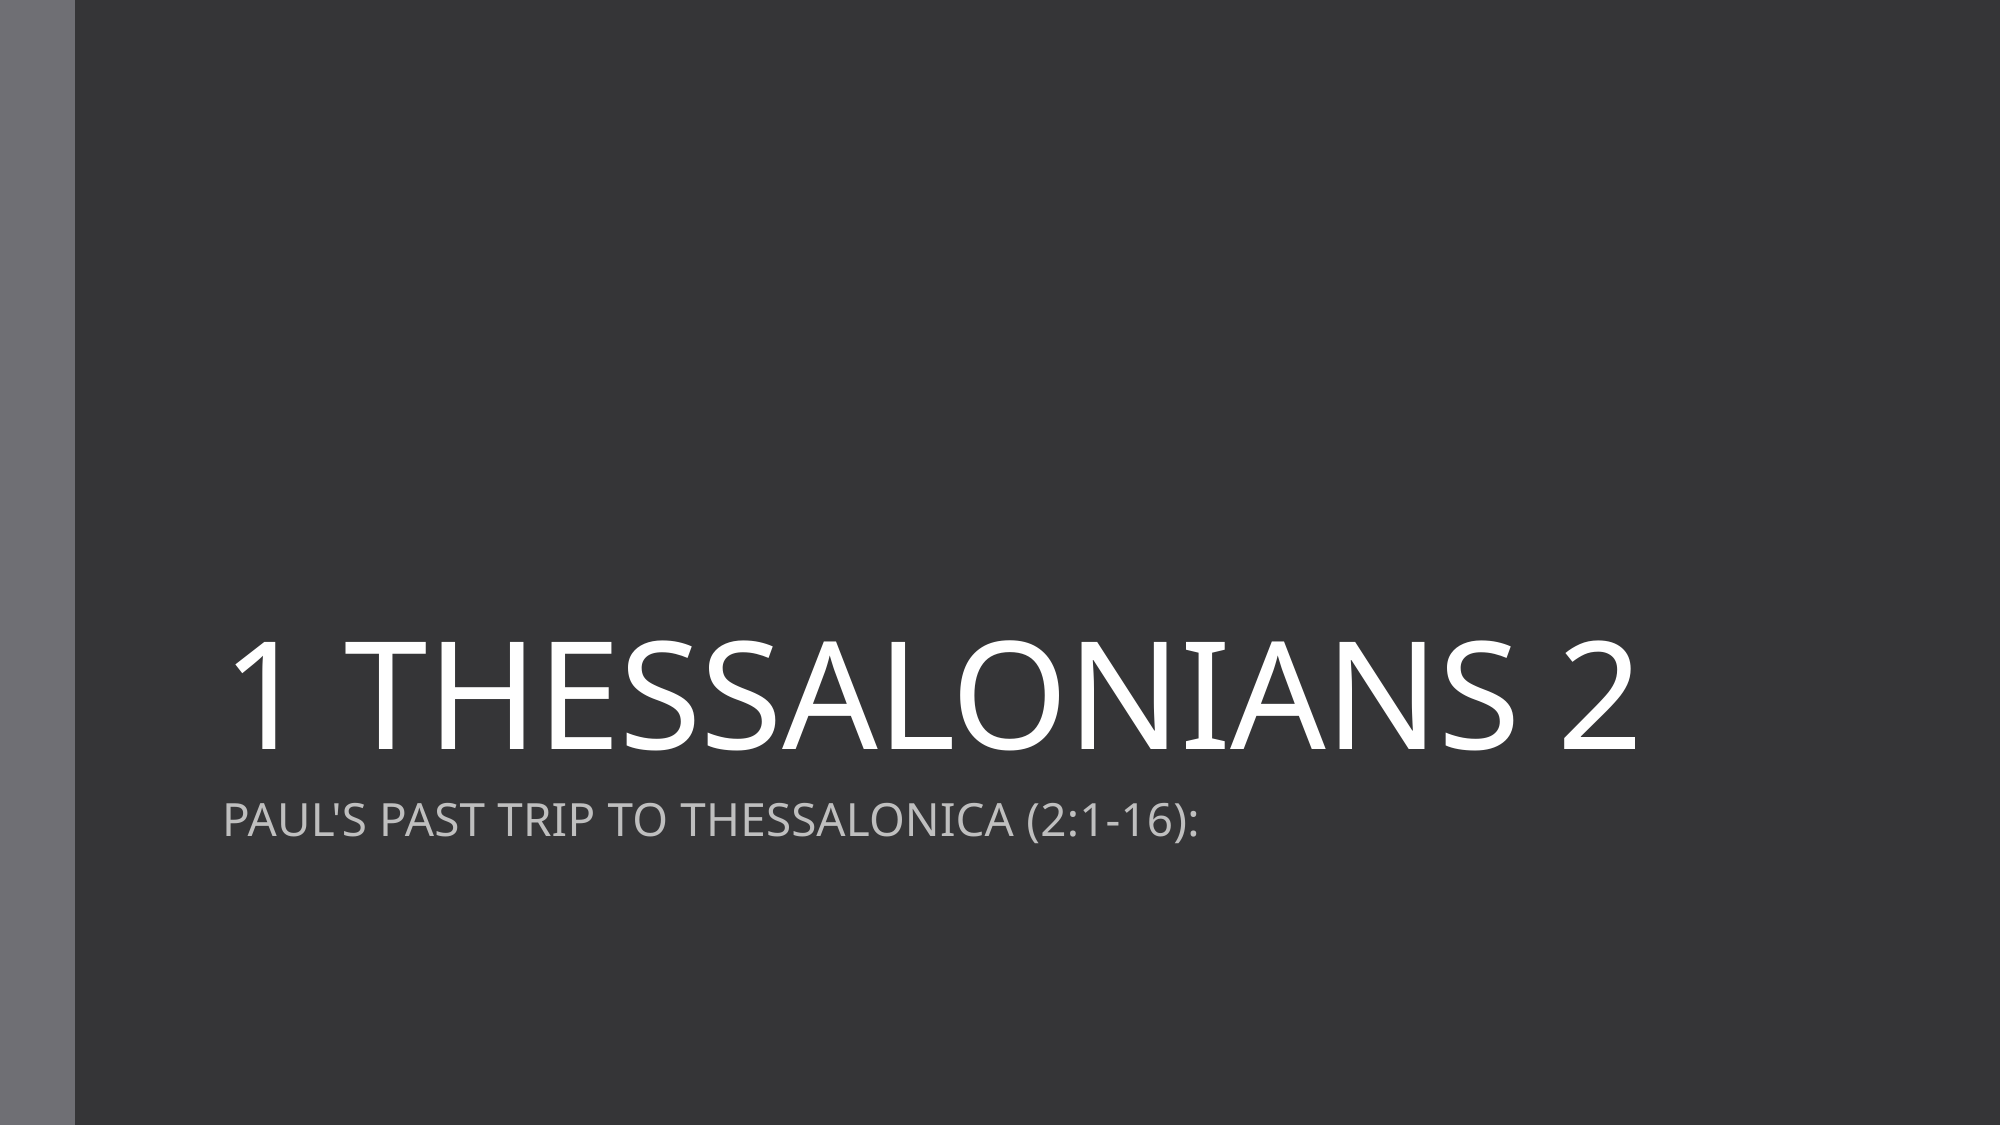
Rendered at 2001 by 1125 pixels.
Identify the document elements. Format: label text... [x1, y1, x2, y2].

subtitle PAUL'S PAST TRIP TO THESSALONICA (2:1-16): [206, 787, 1752, 1066]
title 1 THESSALONIANS 2 [206, 124, 1752, 787]
